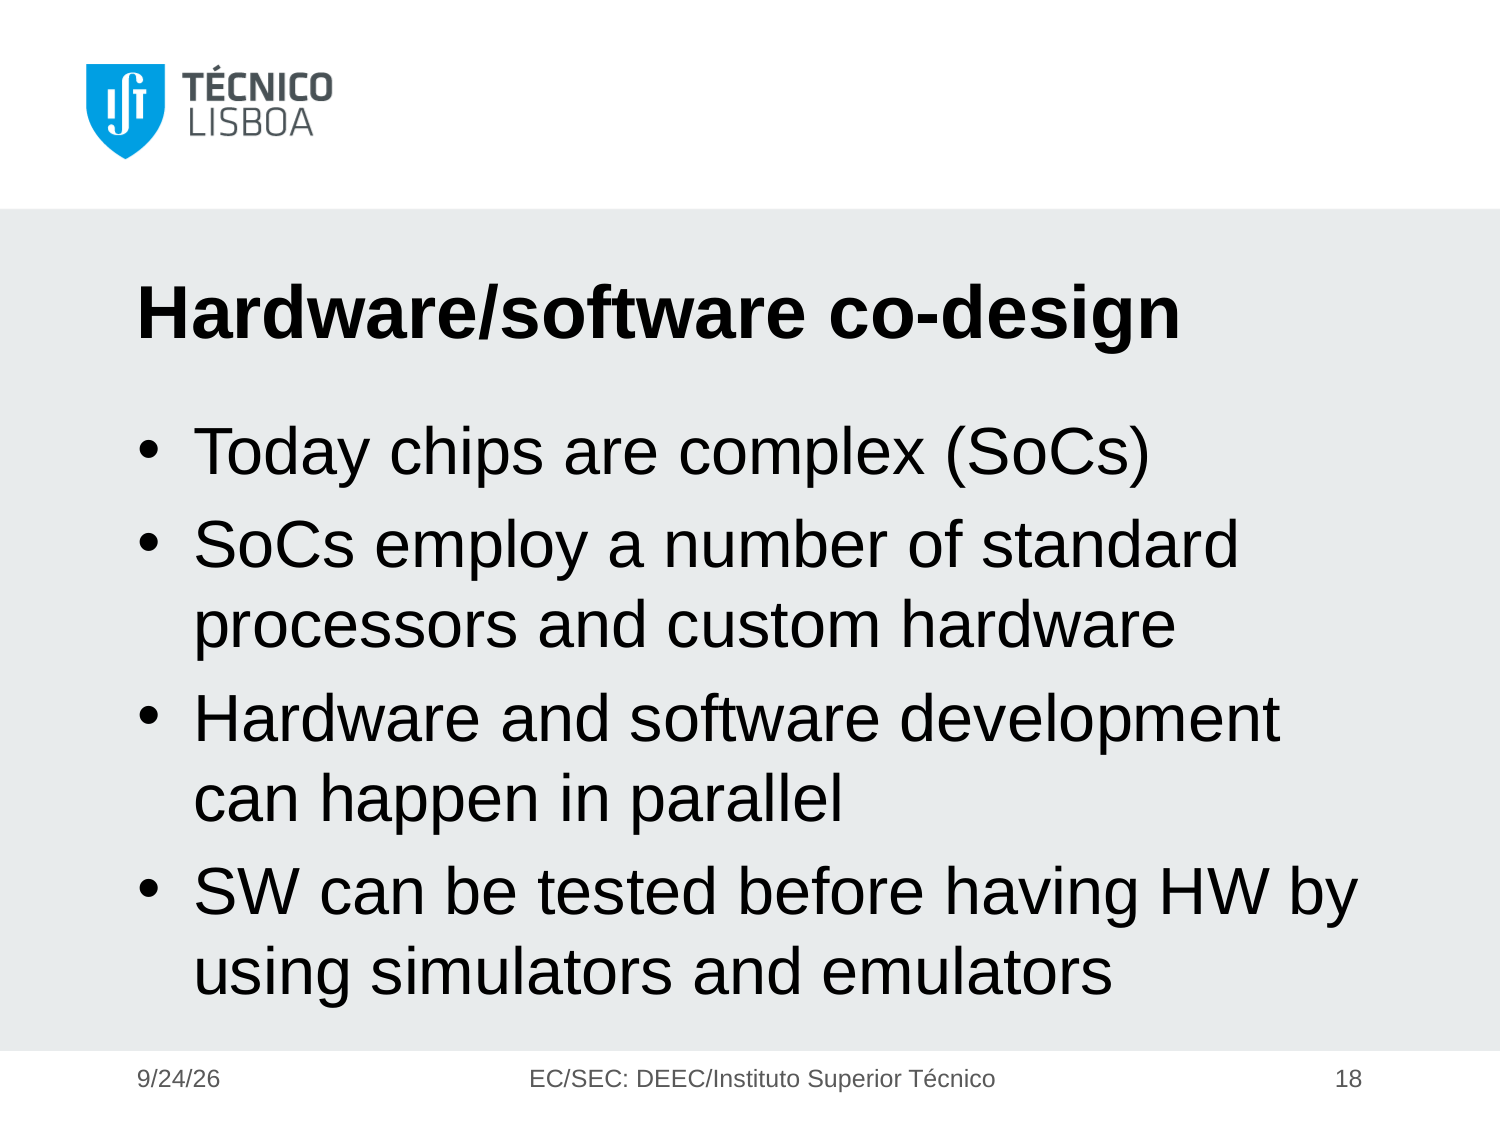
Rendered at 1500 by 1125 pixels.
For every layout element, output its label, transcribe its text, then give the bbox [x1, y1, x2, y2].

slide_number <number> [1077, 1052, 1378, 1103]
footer EC/SEC: DEEC/Instituto Superior Técnico [512, 1052, 1021, 1103]
picture [0, 0, 1500, 1125]
list Today chips are complex (SoCs) SoCs employ a number of standard processors and custom hardware Hardware and software development can happen in parallel SW can be tested before having HW by using simulators and emulators [121, 400, 1378, 1005]
title Hardware/software co-design [121, 237, 1378, 381]
slide_number 10/8/18 [121, 1052, 425, 1103]
